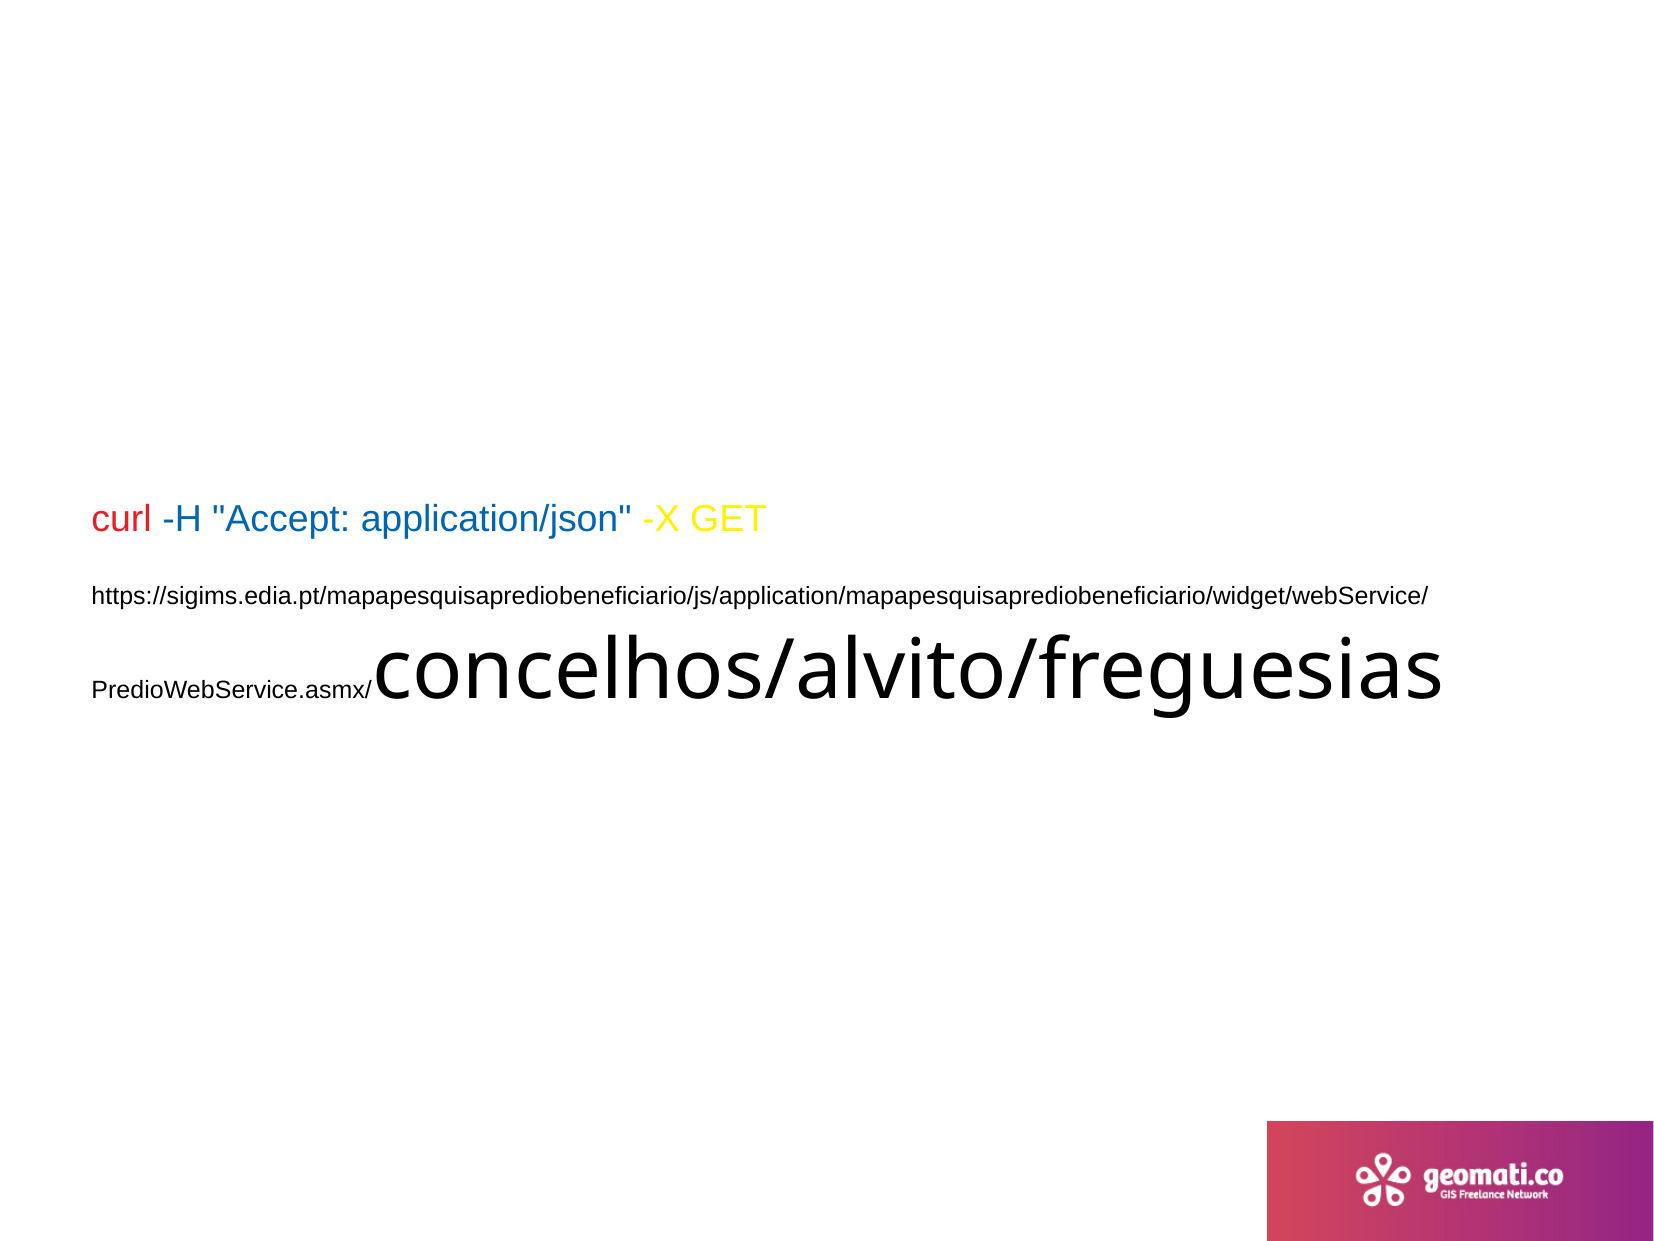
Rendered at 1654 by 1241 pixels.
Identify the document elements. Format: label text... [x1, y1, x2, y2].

picture [1267, 1121, 1654, 1241]
text_box curl -H "Accept: application/json" -X GET https://sigims.edia.pt/mapapesquisaprediobeneficiario/js/application/mapapesquisaprediobeneficiario/widget/webService/PredioWebService.asmx/concelhos/alvito/freguesias [76, 490, 1601, 731]
